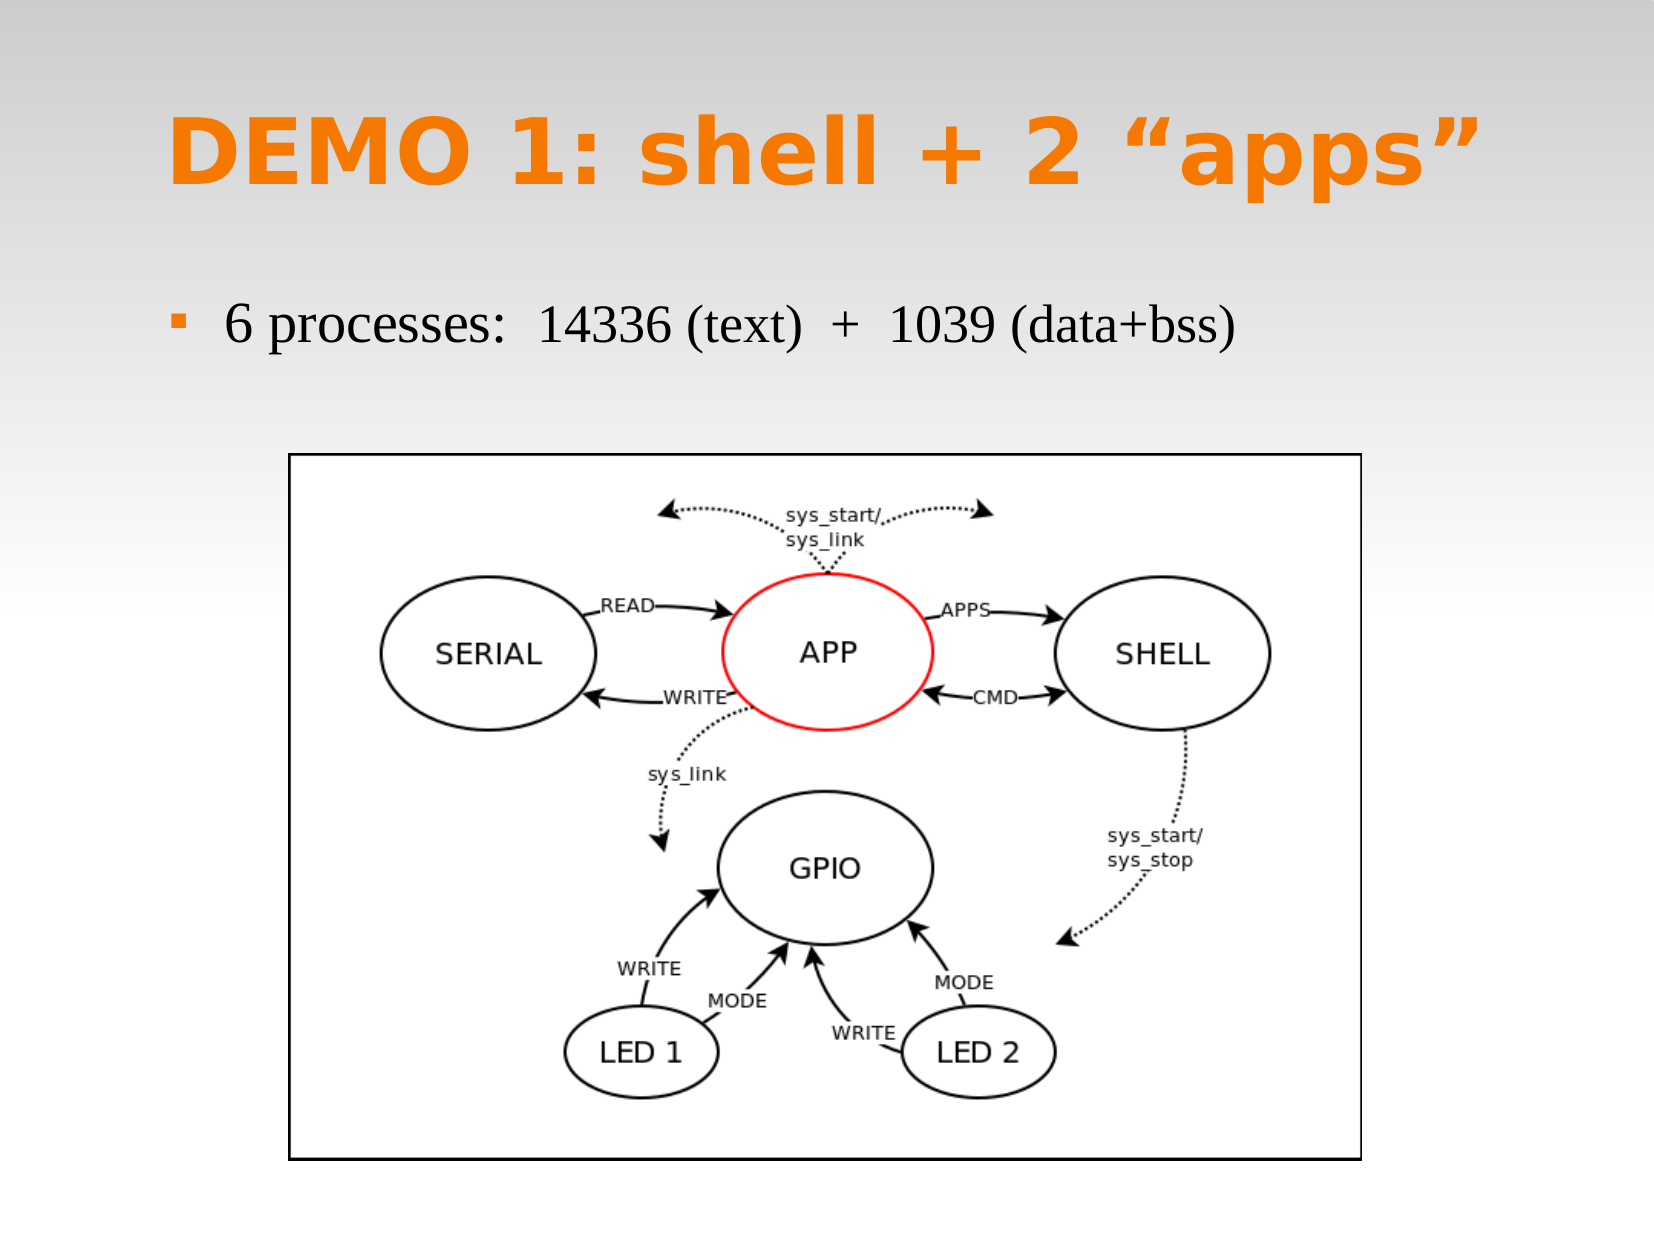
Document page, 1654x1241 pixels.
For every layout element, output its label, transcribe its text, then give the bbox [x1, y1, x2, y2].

title DEMO 1: shell + 2 “apps” [82, 49, 1571, 257]
list 6 processes: 14336 (text) + 1039 (data+bss) [82, 290, 1571, 1109]
picture [288, 453, 1362, 1161]
